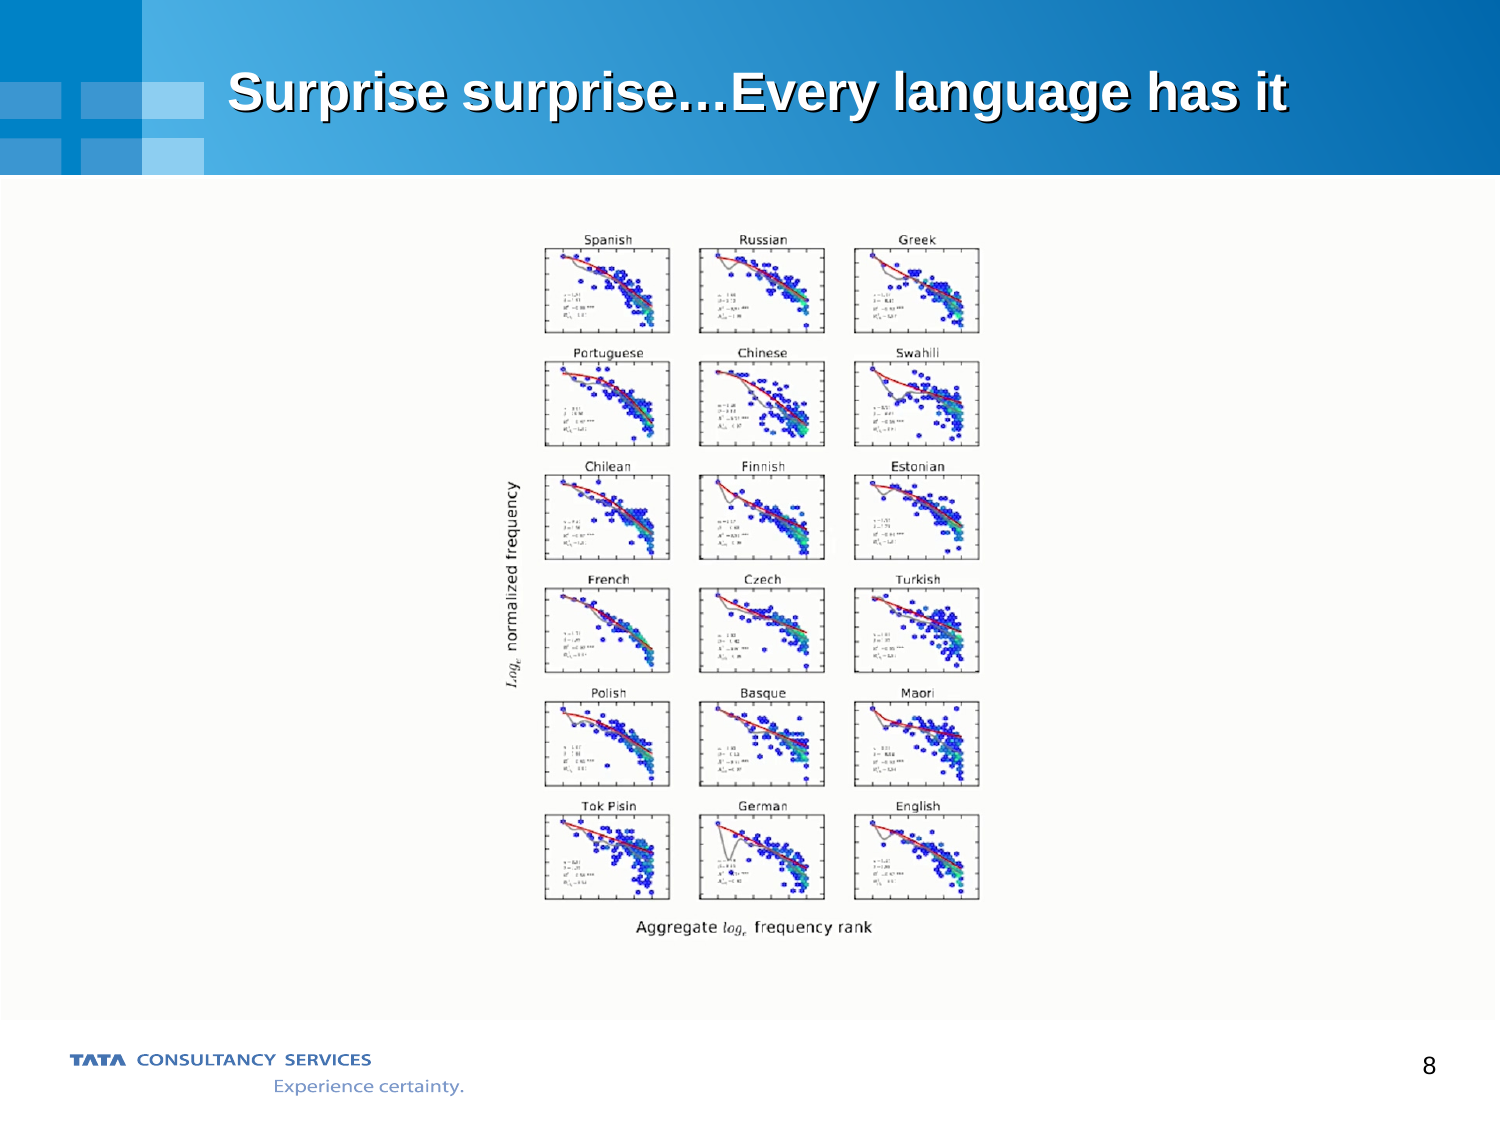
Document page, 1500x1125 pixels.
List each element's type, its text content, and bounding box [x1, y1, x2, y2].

picture [1, 179, 1495, 1021]
title Surprise surprise…Every language has it [212, 54, 1447, 131]
